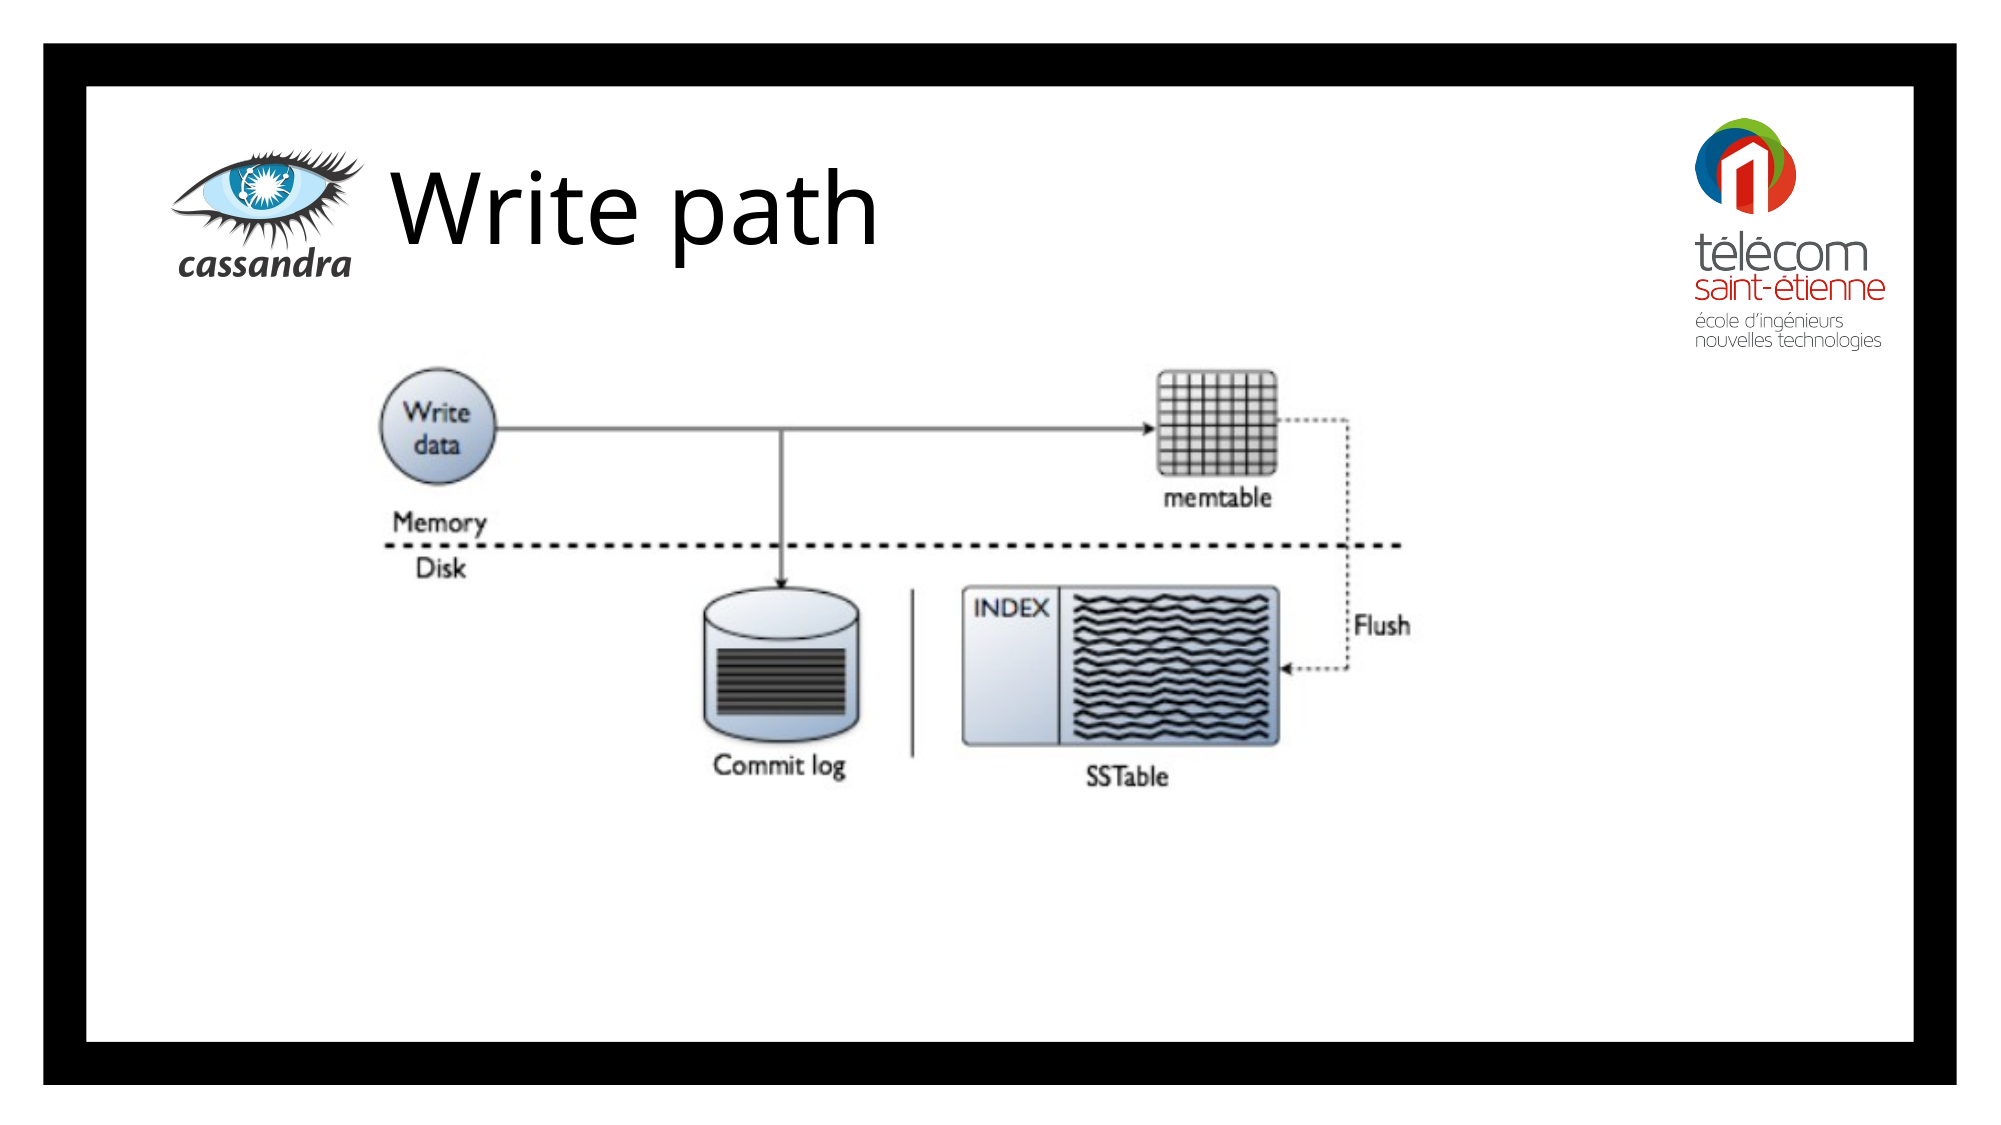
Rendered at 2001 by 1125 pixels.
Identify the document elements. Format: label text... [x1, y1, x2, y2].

picture [1695, 118, 1885, 351]
picture [166, 144, 368, 280]
picture [1715, 134, 1730, 138]
picture [369, 350, 1471, 812]
title Write path [369, 138, 1849, 304]
